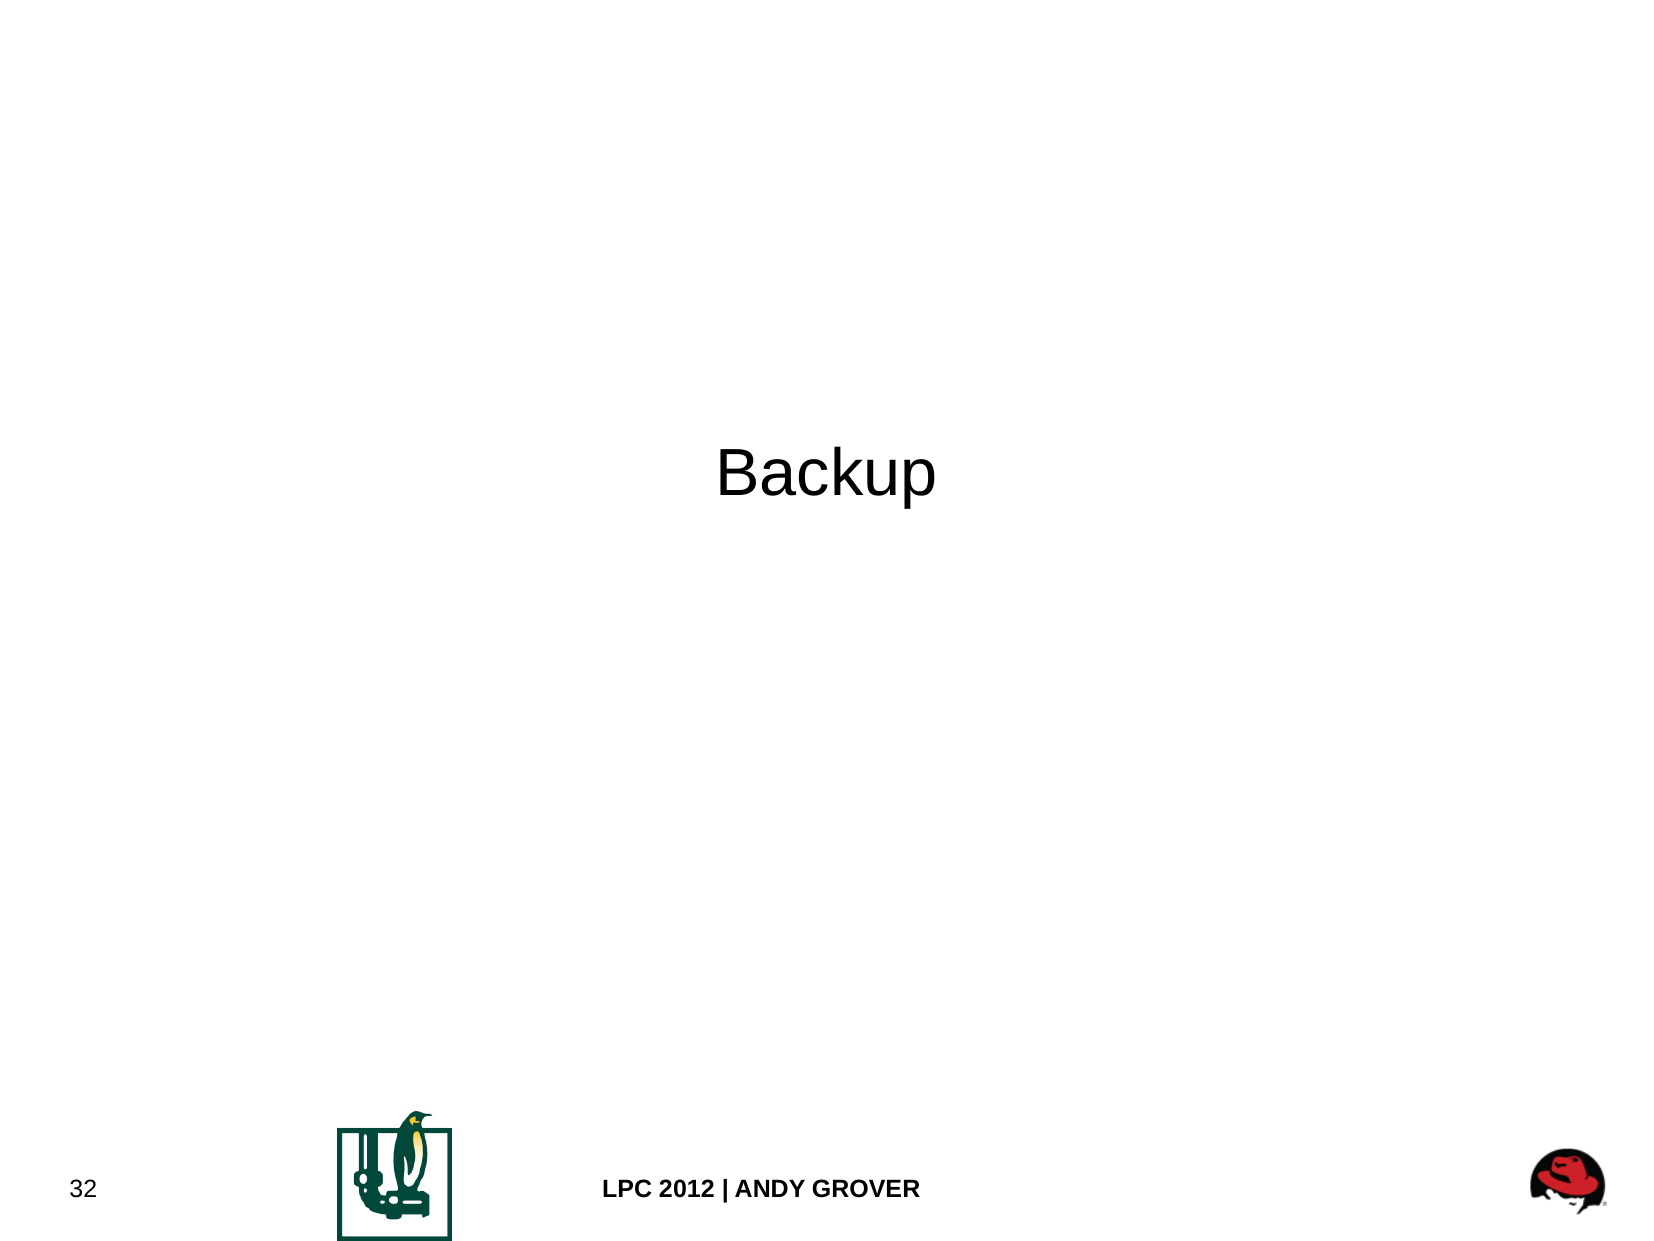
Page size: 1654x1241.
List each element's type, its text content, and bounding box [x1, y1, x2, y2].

picture [337, 1111, 452, 1241]
subtitle Backup [82, 37, 1571, 1039]
picture [1529, 1146, 1613, 1224]
